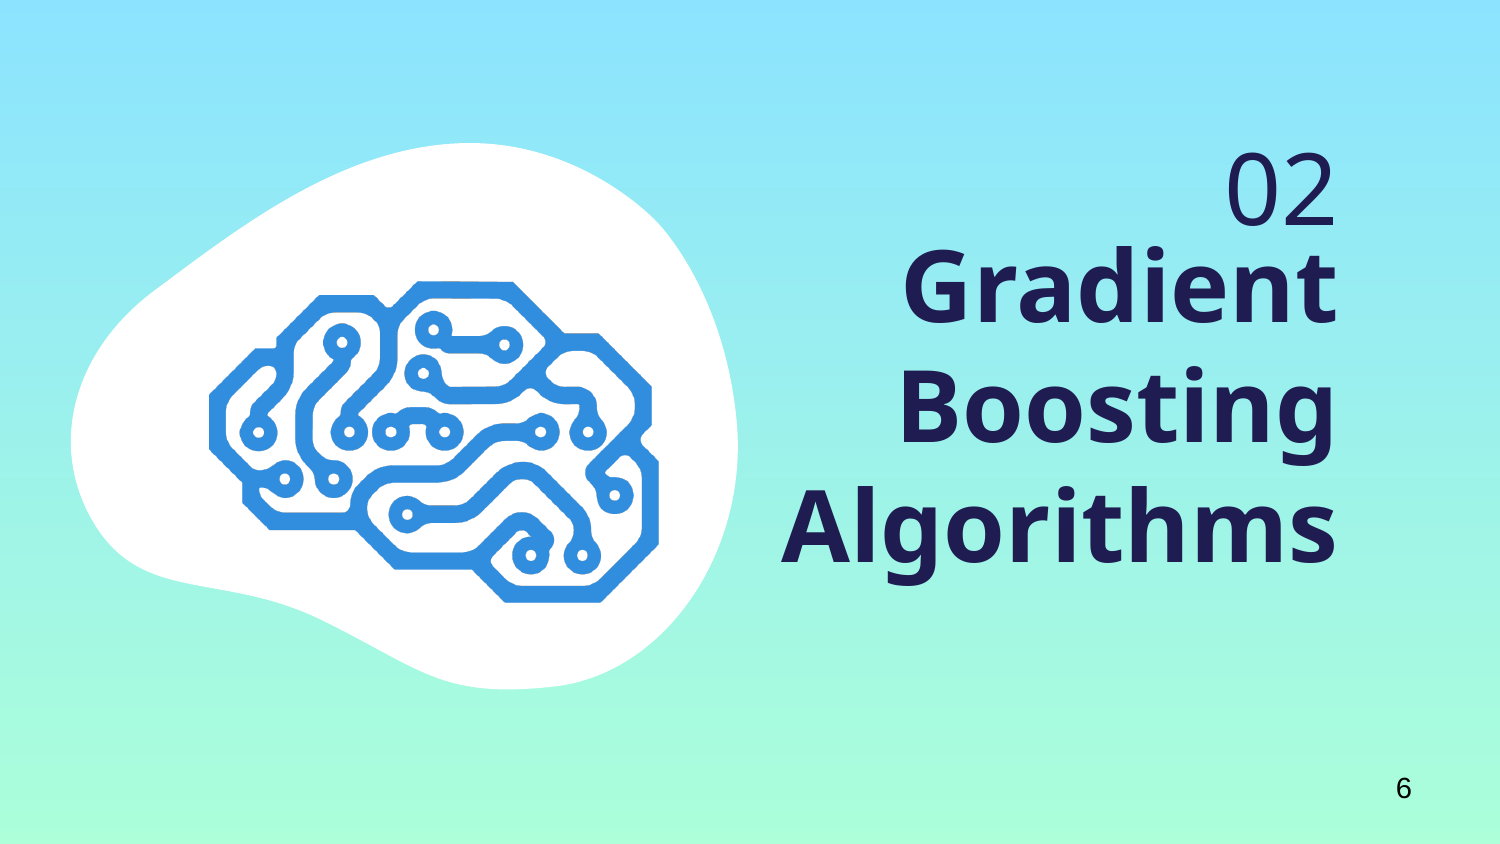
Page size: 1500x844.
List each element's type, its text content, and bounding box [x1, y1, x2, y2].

title 02 [918, 129, 1355, 260]
text_box [70, 143, 738, 690]
picture [208, 280, 659, 603]
text_box 6 [1380, 761, 1450, 812]
title Gradient Boosting Algorithms [703, 325, 1355, 600]
